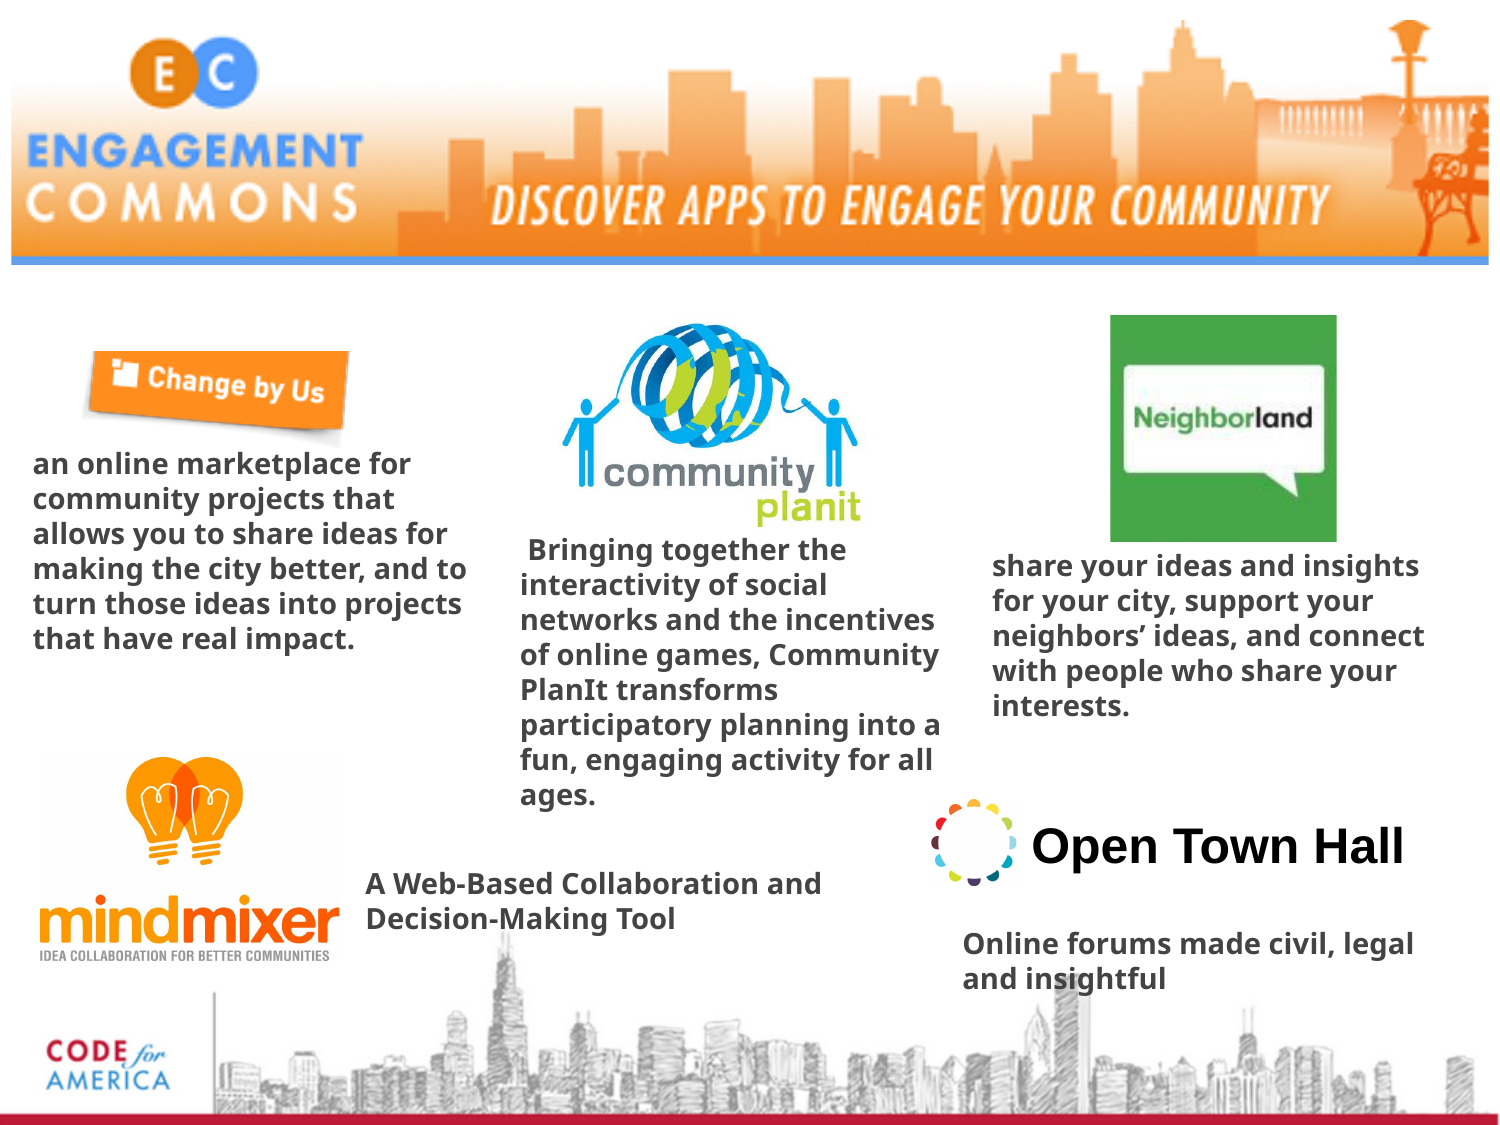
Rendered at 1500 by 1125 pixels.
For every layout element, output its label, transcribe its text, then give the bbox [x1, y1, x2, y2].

text_box Open Town Hall [1016, 798, 1456, 919]
text_box [0, 757, 1500, 1125]
text_box an online marketplace for community projects that allows you to share ideas for making the city better, and to turn those ideas into projects that have real impact. [18, 433, 505, 667]
text_box Bringing together the interactivity of social networks and the incentives of online games, Community PlanIt transforms participatory planning into a fun, engaging activity for all ages. [505, 518, 969, 825]
text_box [81, 351, 351, 433]
text_box [1110, 315, 1337, 541]
text_box [931, 799, 1016, 886]
text_box [502, 288, 932, 569]
text_box [11, 20, 1489, 265]
text_box A Web-Based Collaboration and Decision-Making Tool [350, 850, 859, 961]
text_box Online forums made civil, legal and insightful [947, 902, 1440, 1018]
text_box share your ideas and insights for your city, support your neighbors’ ideas, and connect with people who share your interests. [977, 541, 1470, 728]
